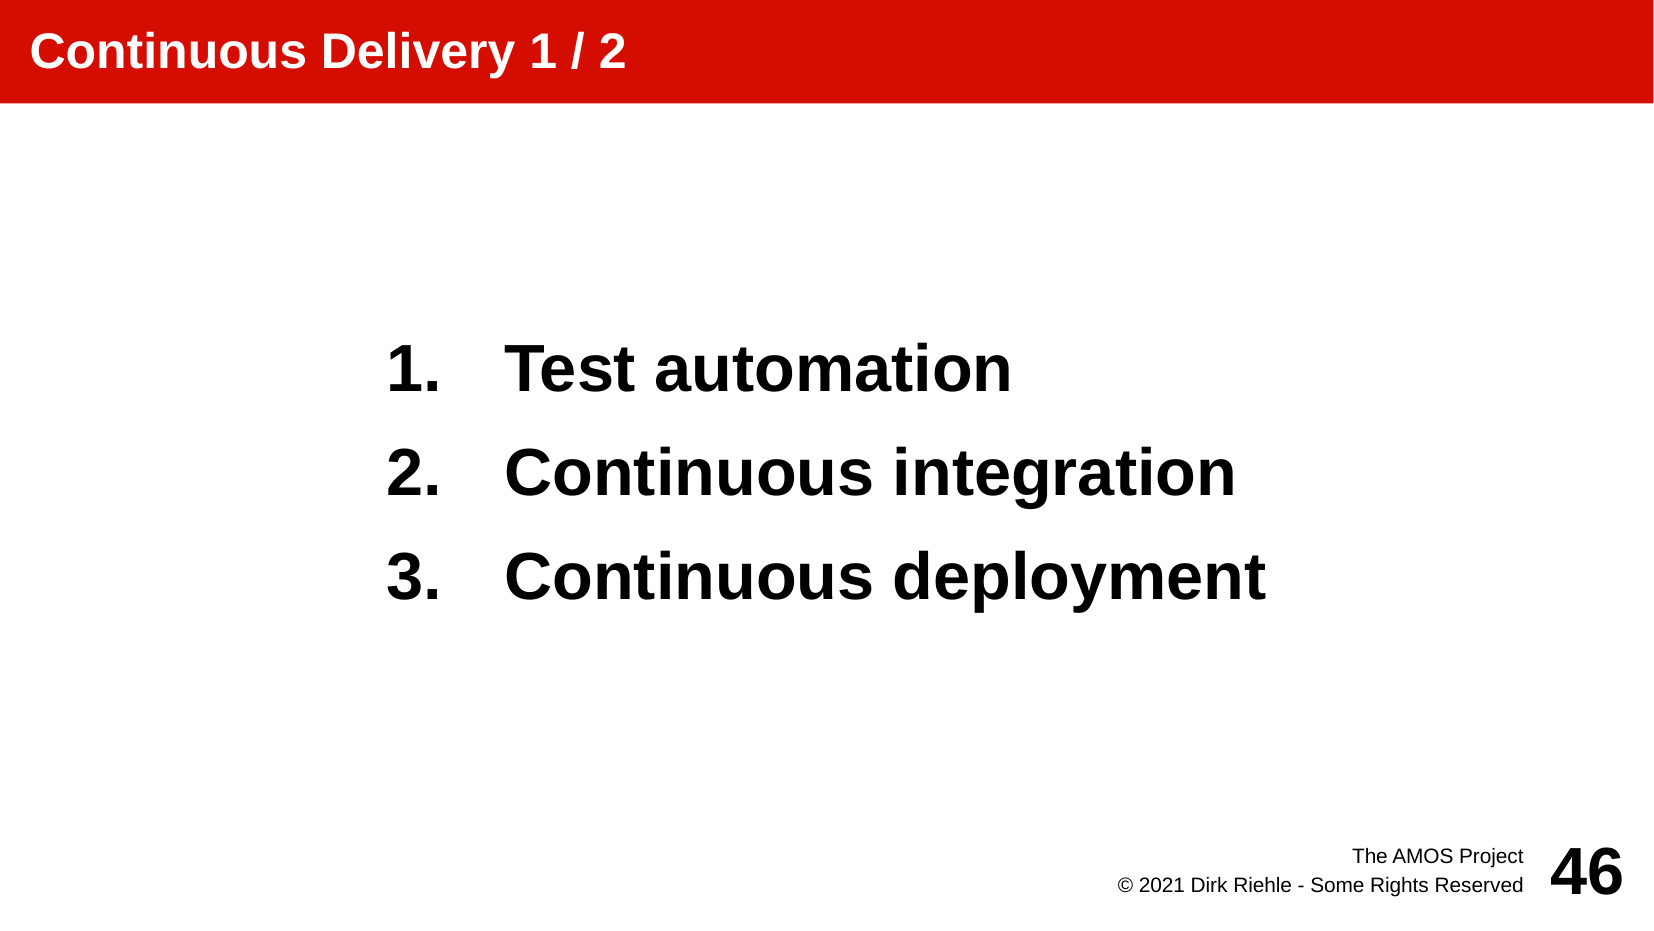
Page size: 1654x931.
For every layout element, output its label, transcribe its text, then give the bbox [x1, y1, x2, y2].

subtitle Test automation Continuous integration Continuous deployment [29, 132, 1625, 813]
title Continuous Delivery 1 / 2 [0, 0, 1654, 104]
